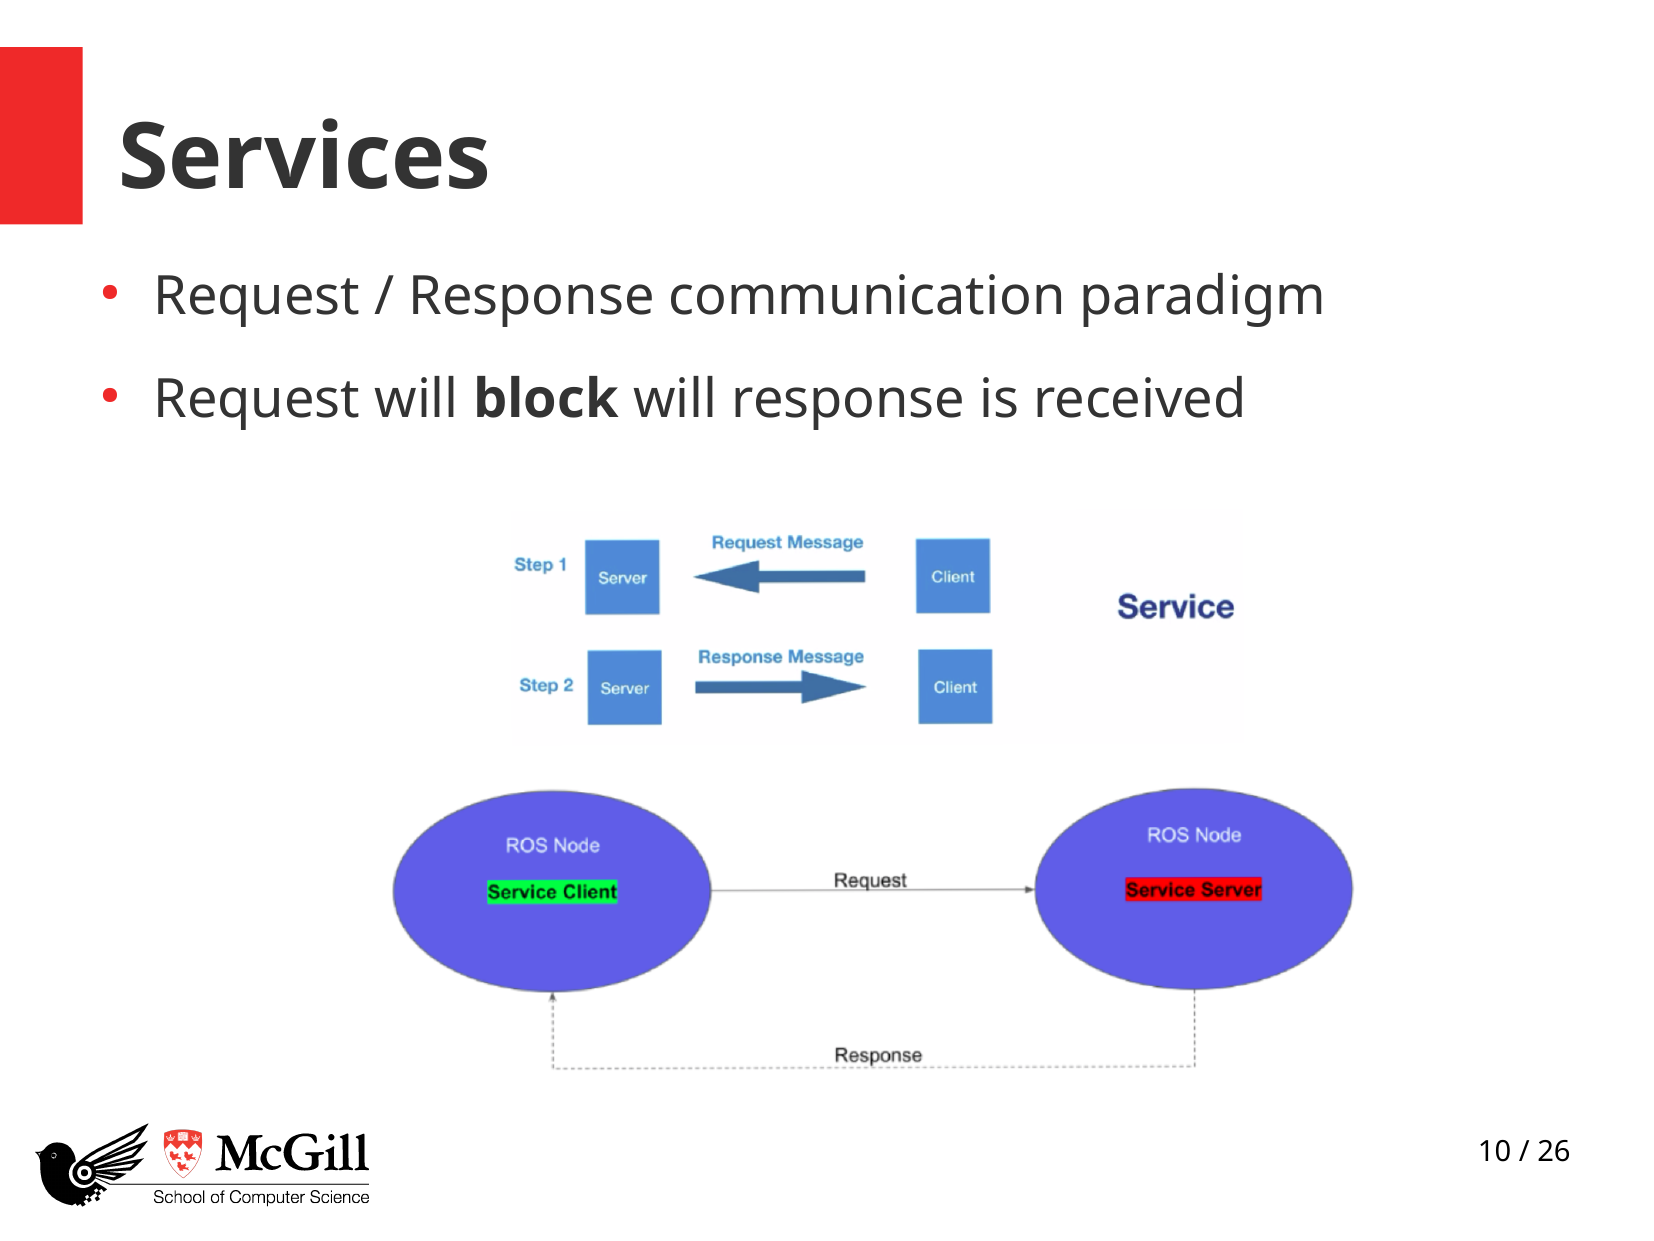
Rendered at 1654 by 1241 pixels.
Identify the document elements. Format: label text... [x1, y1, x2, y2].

list Request / Response communication paradigm Request will block will response is received [82, 256, 1595, 520]
picture [366, 507, 1368, 1101]
picture [35, 1110, 369, 1216]
title Services [118, 49, 1571, 256]
